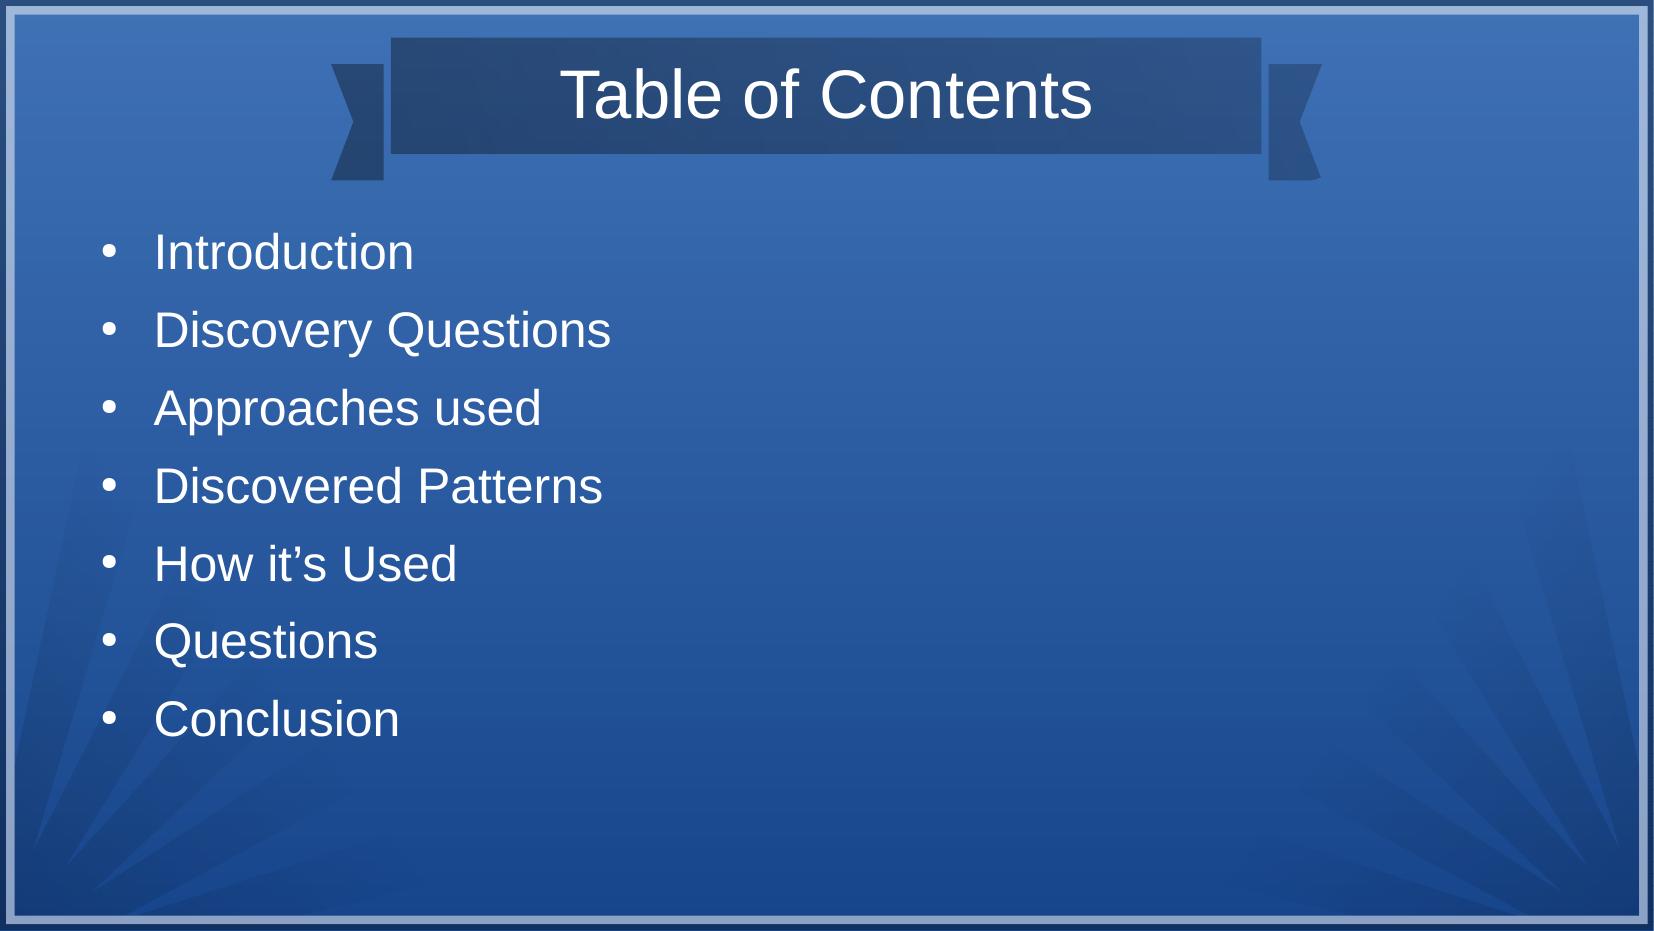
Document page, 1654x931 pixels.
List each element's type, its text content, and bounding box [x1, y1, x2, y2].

list Introduction Discovery Questions Approaches used Discovered Patterns How it’s Used Questions Conclusion [82, 224, 1571, 848]
title Table of Contents [389, 35, 1264, 154]
